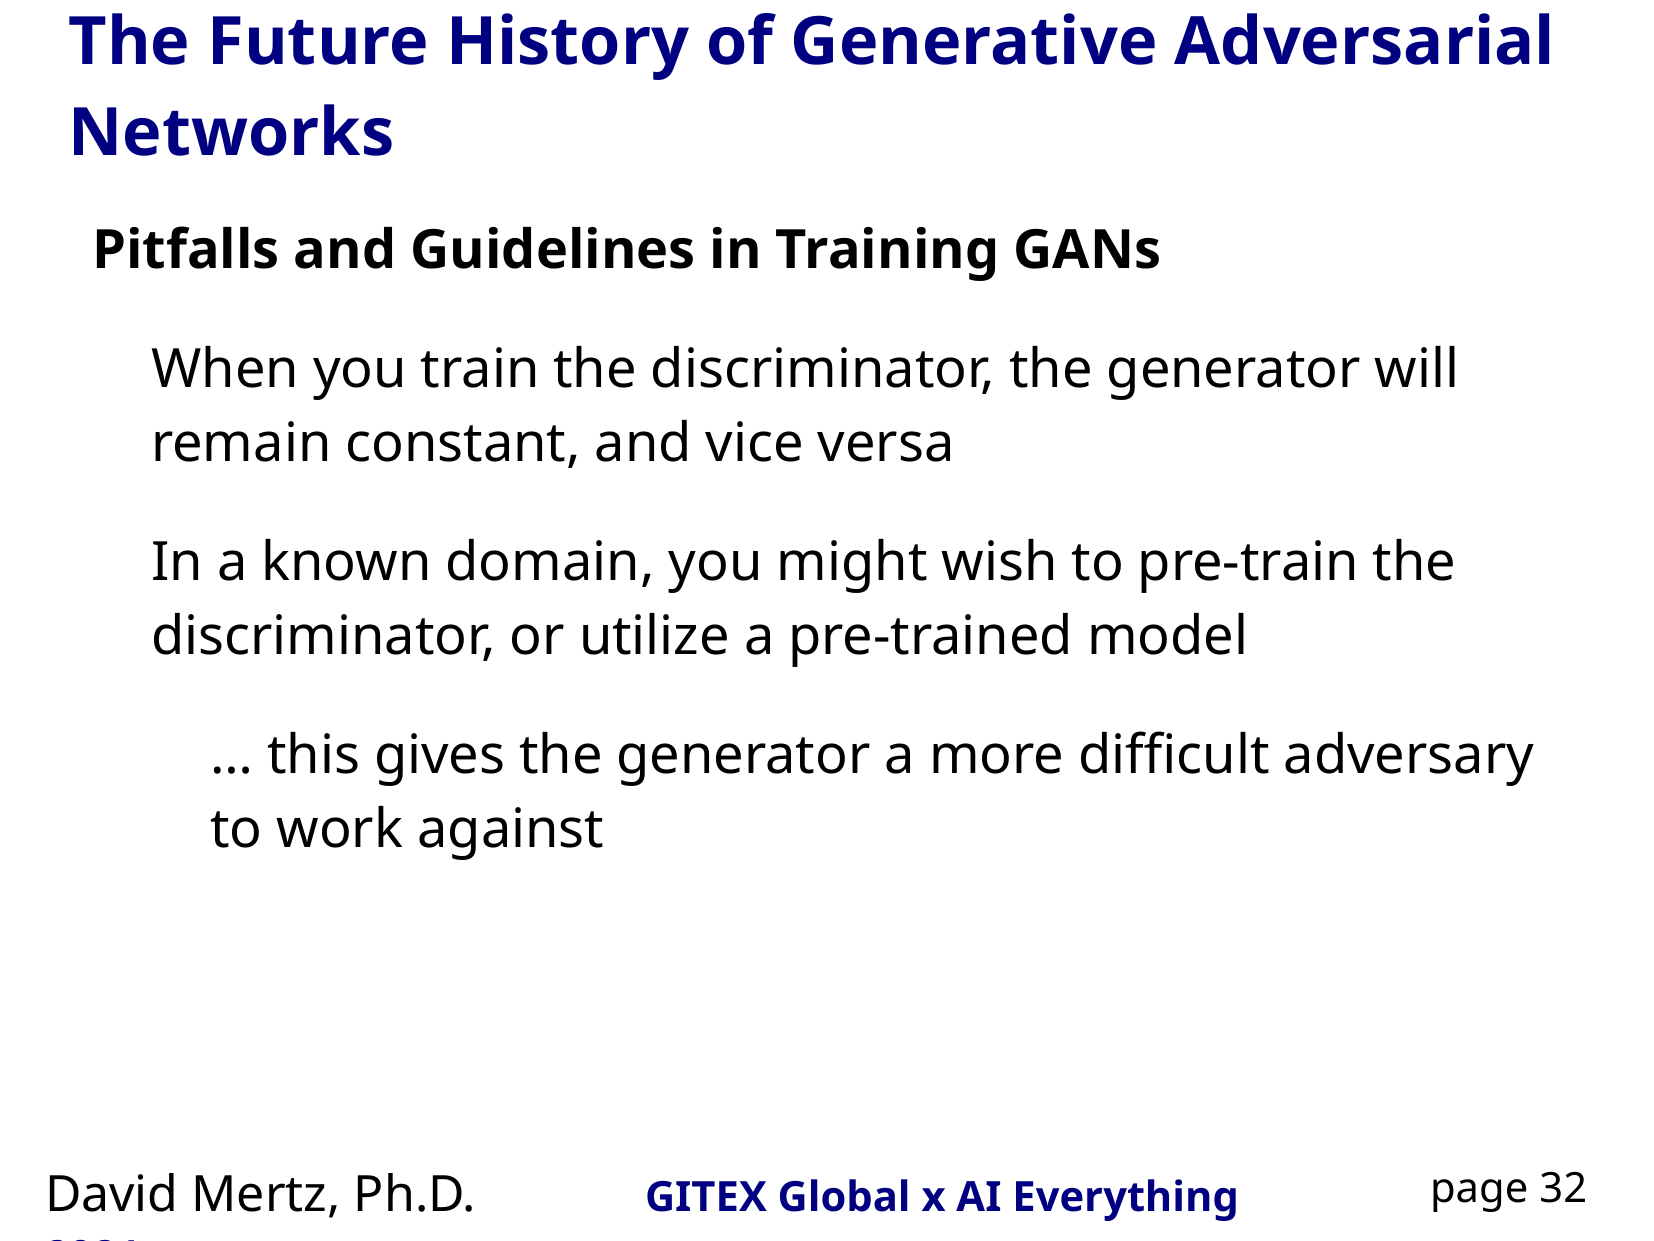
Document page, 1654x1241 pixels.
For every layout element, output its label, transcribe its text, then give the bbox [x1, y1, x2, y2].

list Pitfalls and Guidelines in Training GANs When you train the discriminator, the generator will remain constant, and vice versa In a known domain, you might wish to pre-train the discriminator, or utilize a pre-trained model … this gives the generator a more difficult adversary to work against [92, 210, 1561, 922]
